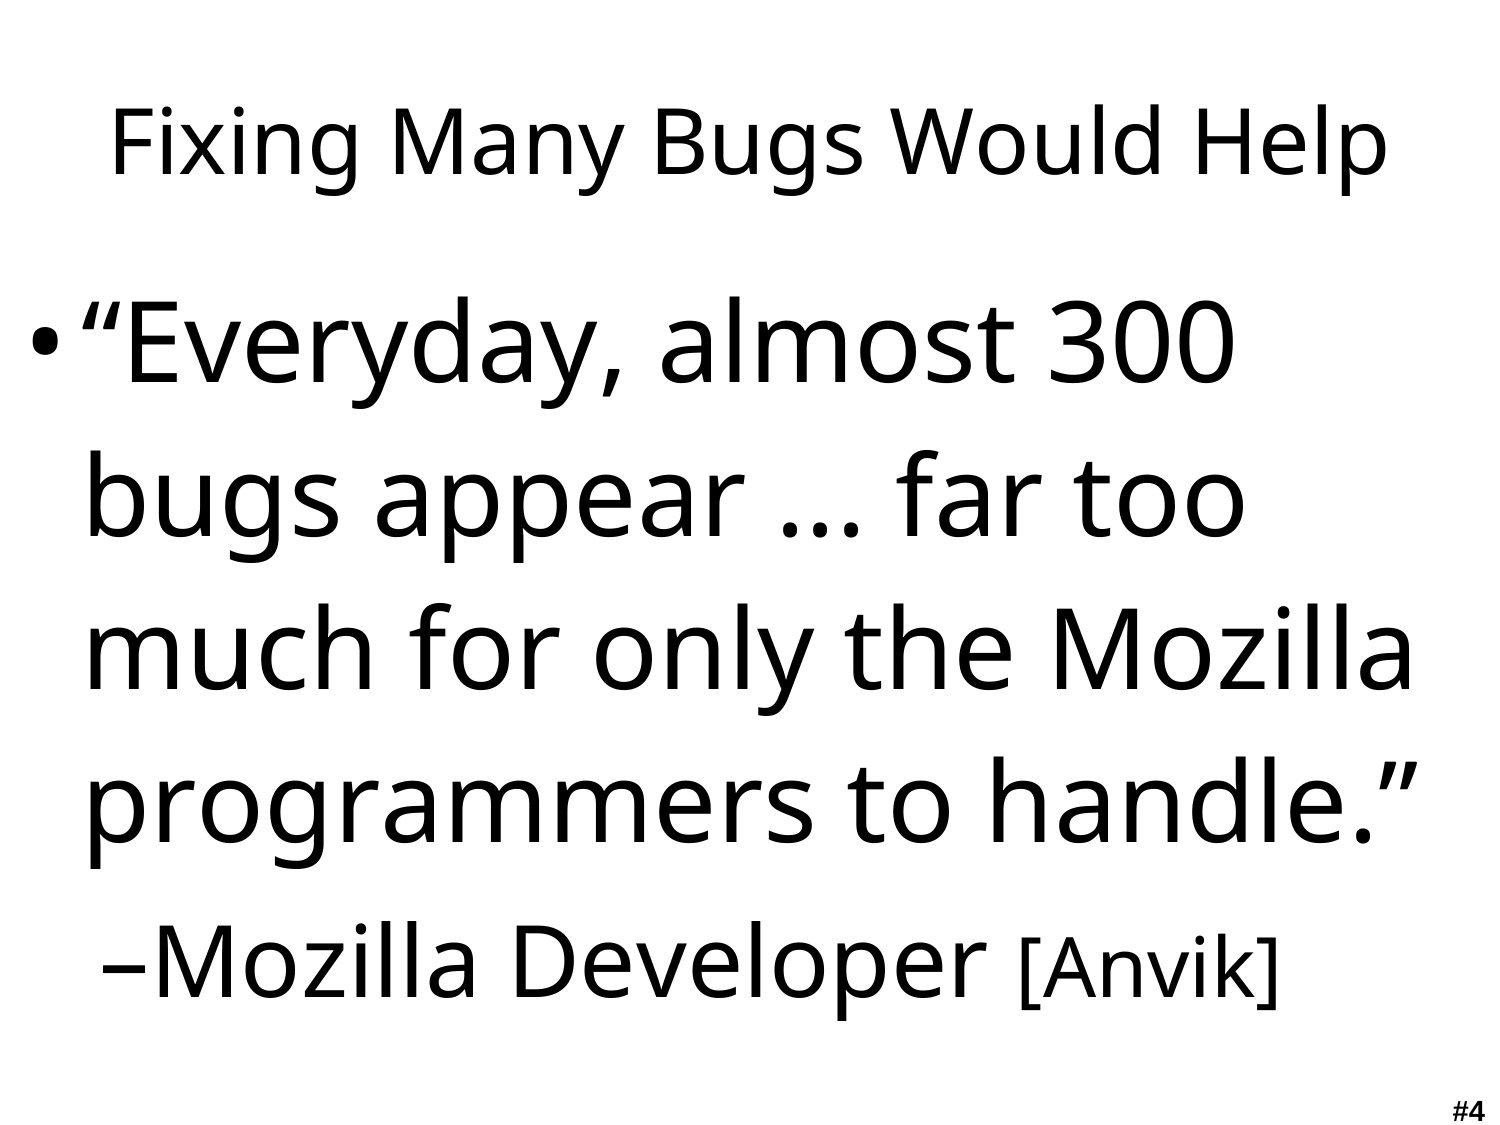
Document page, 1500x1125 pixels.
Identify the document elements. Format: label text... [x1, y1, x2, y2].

title Fixing Many Bugs Would Help [24, 45, 1476, 233]
list “Everyday, almost 300 bugs appear ... far too much for only the Mozilla programmers to handle.” Mozilla Developer [Anvik] [24, 262, 1476, 1101]
